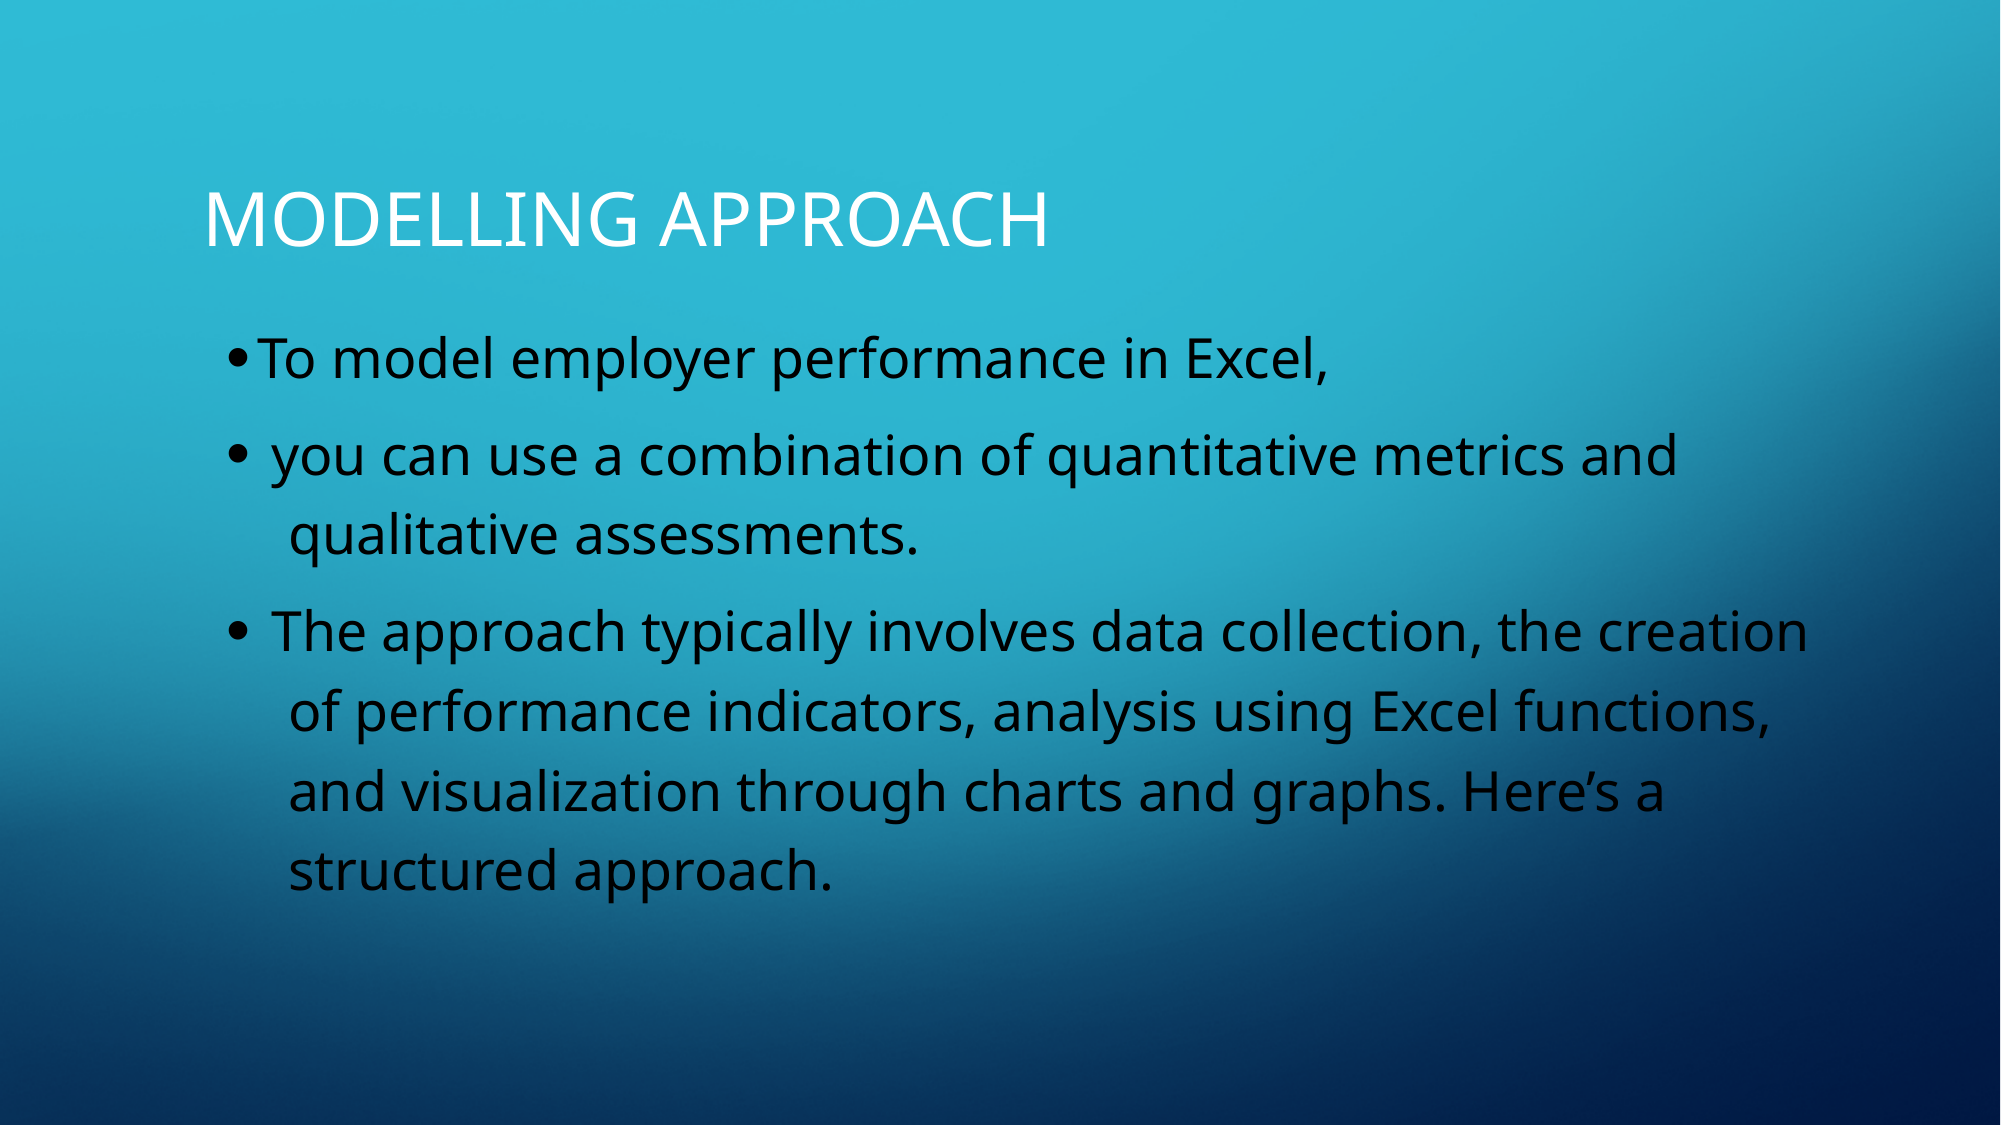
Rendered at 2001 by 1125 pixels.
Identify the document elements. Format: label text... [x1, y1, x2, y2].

title MODELLING APPROACH [187, 101, 1813, 344]
list To model employer performance in Excel, you can use a combination of quantitative metrics and qualitative assessments. The approach typically involves data collection, the creation of performance indicators, analysis using Excel functions, and visualization through charts and graphs. Here’s a structured approach. [210, 302, 1836, 911]
